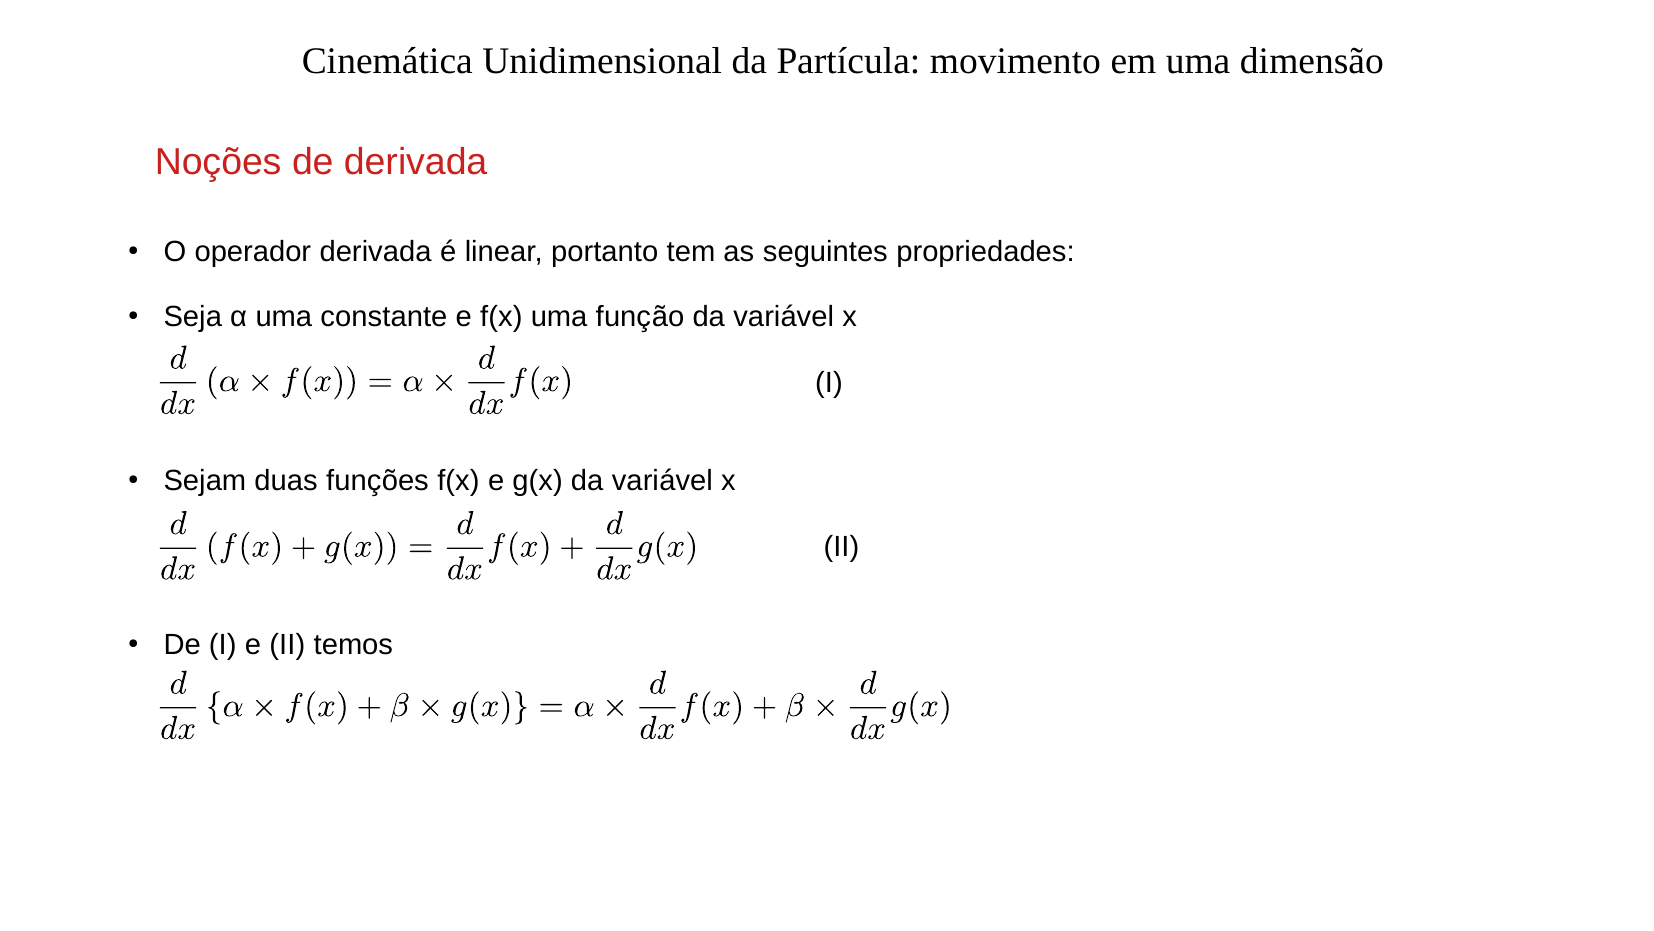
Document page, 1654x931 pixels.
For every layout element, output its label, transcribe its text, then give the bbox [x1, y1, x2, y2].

text_box Cinemática Unidimensional da Partícula: movimento em uma dimensão [287, 11, 1401, 89]
text_box Noções de derivada [140, 133, 557, 191]
picture [158, 669, 950, 741]
picture [158, 509, 697, 581]
text_box O operador derivada é linear, portanto tem as seguintes propriedades: Seja α uma constante e f(x) uma função da variável x (I) Sejam duas funções f(x) e g(x) da variável x (II) De (I) e (II) temos [113, 227, 1504, 822]
picture [158, 344, 572, 416]
